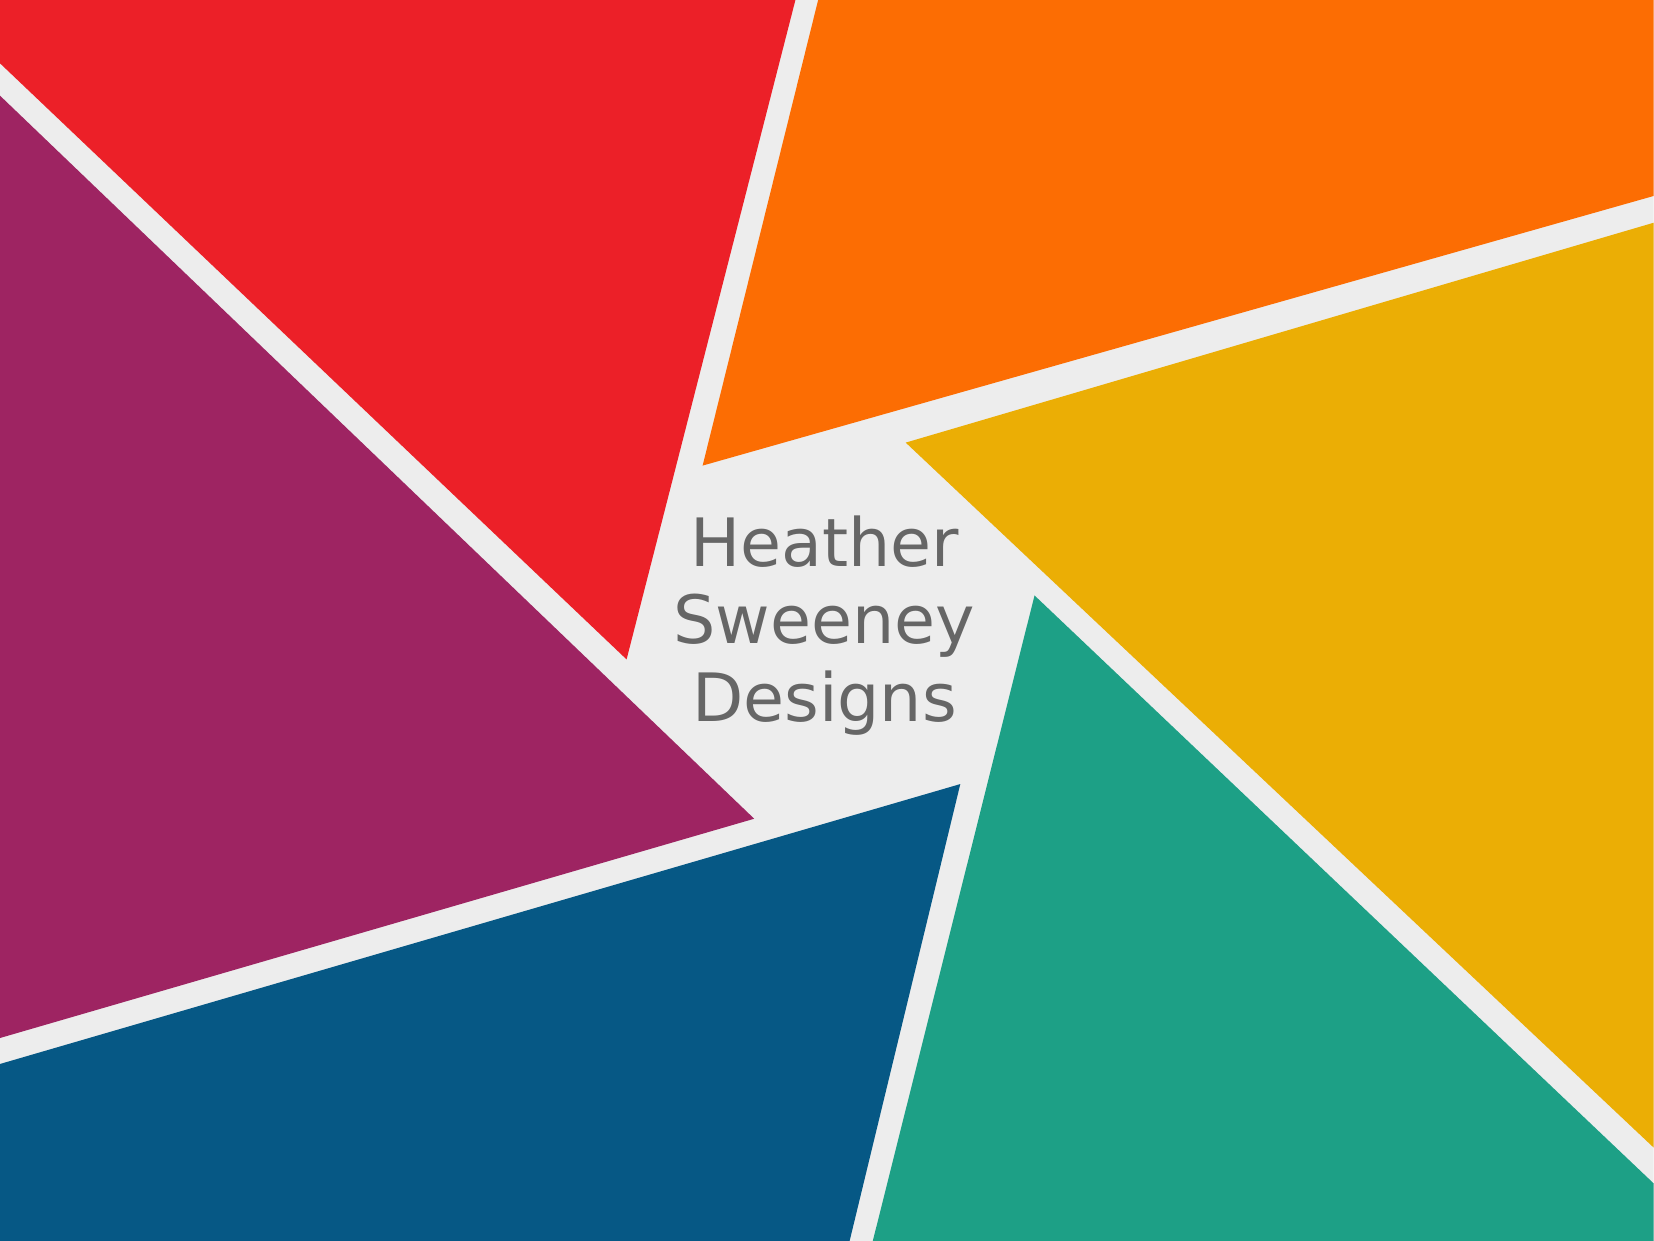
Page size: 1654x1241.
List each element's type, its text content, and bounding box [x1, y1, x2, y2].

subtitle Heather Sweeney Designs [614, 418, 1035, 824]
